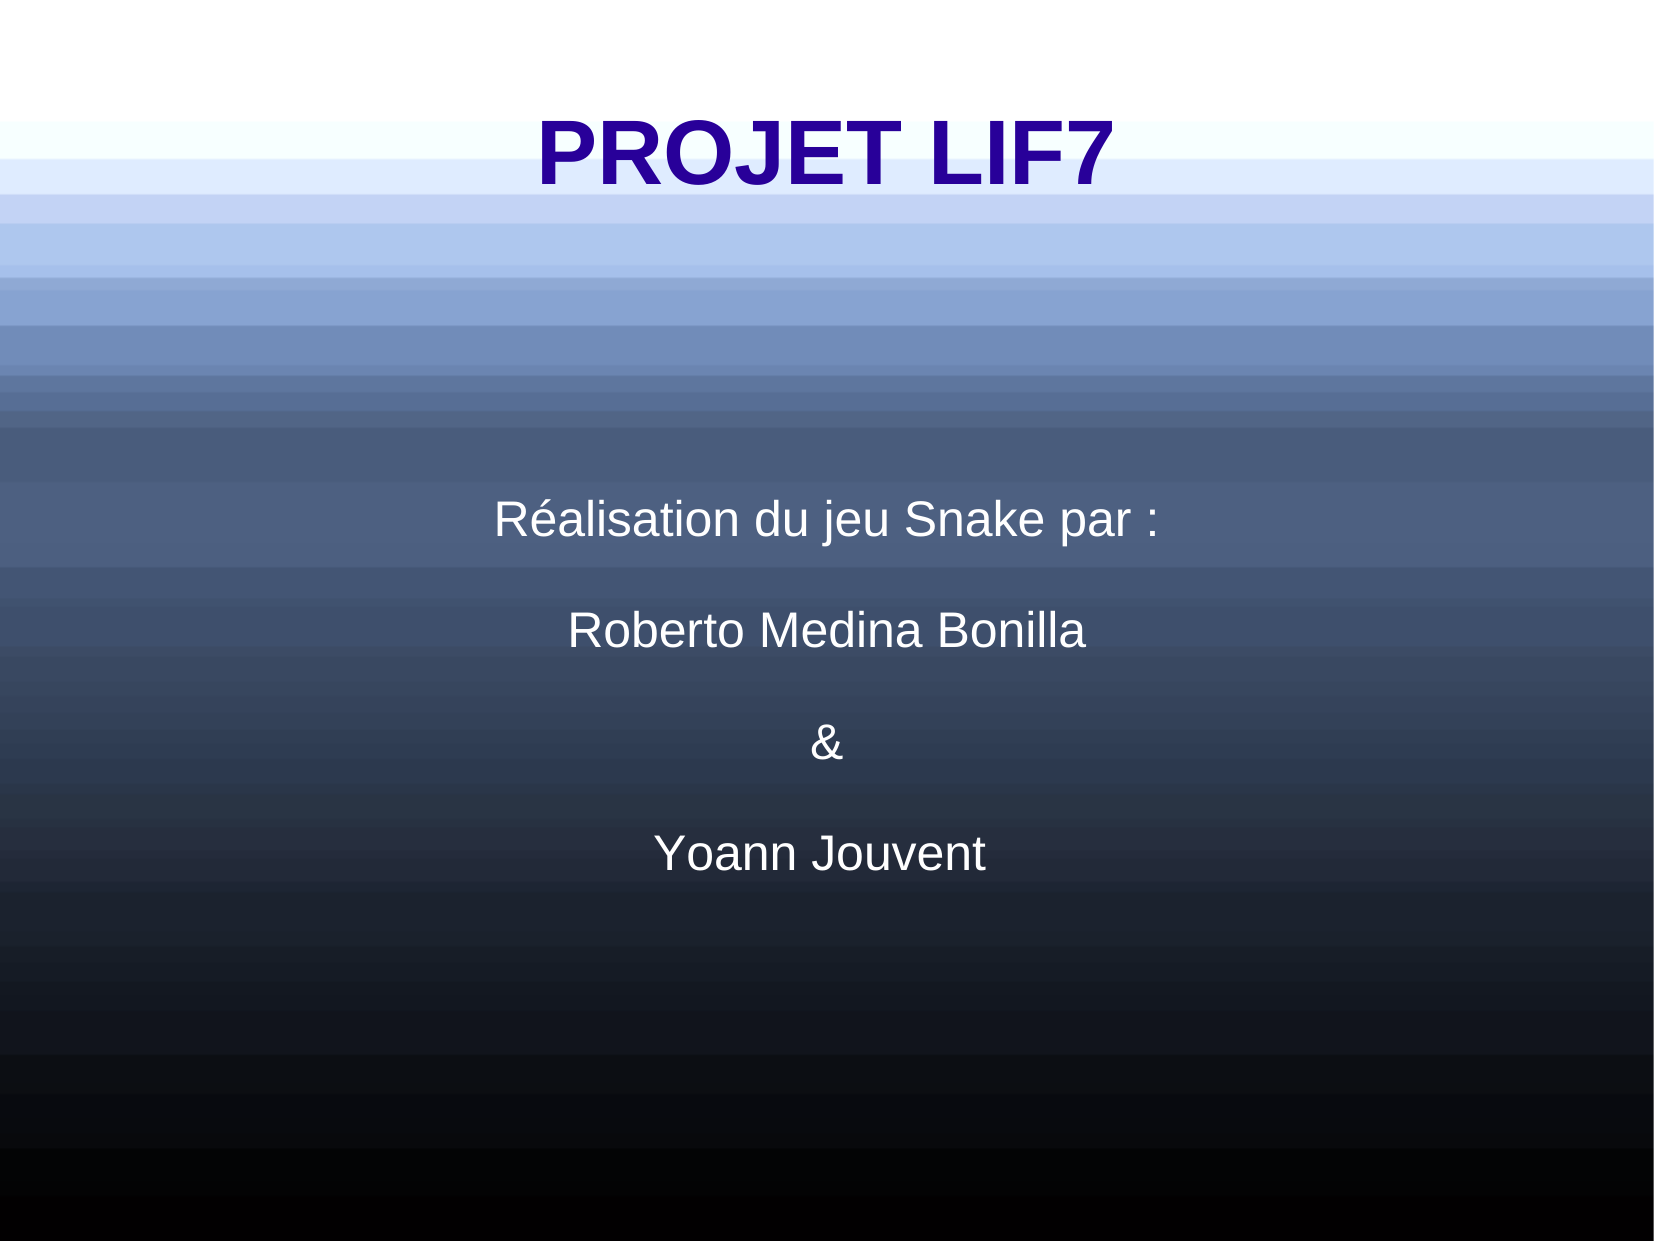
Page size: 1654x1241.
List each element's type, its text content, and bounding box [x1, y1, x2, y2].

title PROJET LIF7 [82, 49, 1571, 257]
picture [0, 0, 1654, 1241]
subtitle Réalisation du jeu Snake par : Roberto Medina Bonilla & Yoann Jouvent [82, 354, 1571, 1074]
